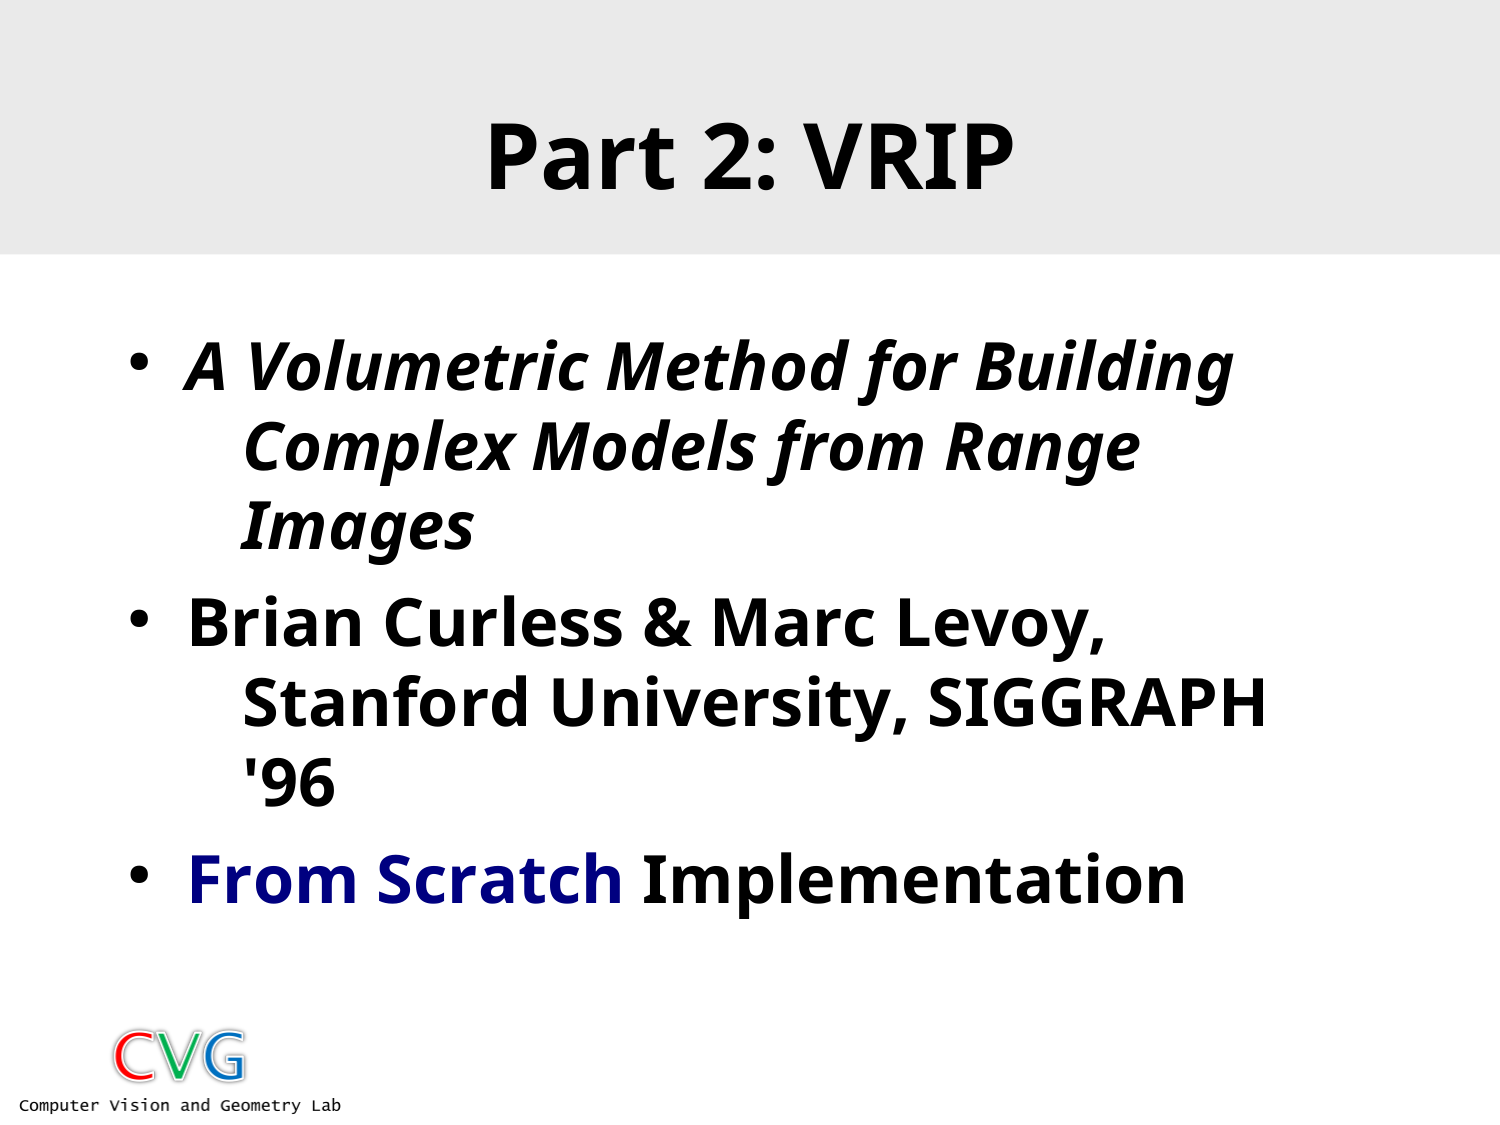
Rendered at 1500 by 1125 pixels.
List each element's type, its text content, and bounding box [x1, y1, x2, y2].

list A Volumetric Method for Building Complex Models from Range Images Brian Curless & Marc Levoy, Stanford University, SIGGRAPH '96 From Scratch Implementation [112, 315, 1388, 1059]
title Part 2: VRIP [114, 35, 1386, 271]
picture [1, 996, 359, 1124]
